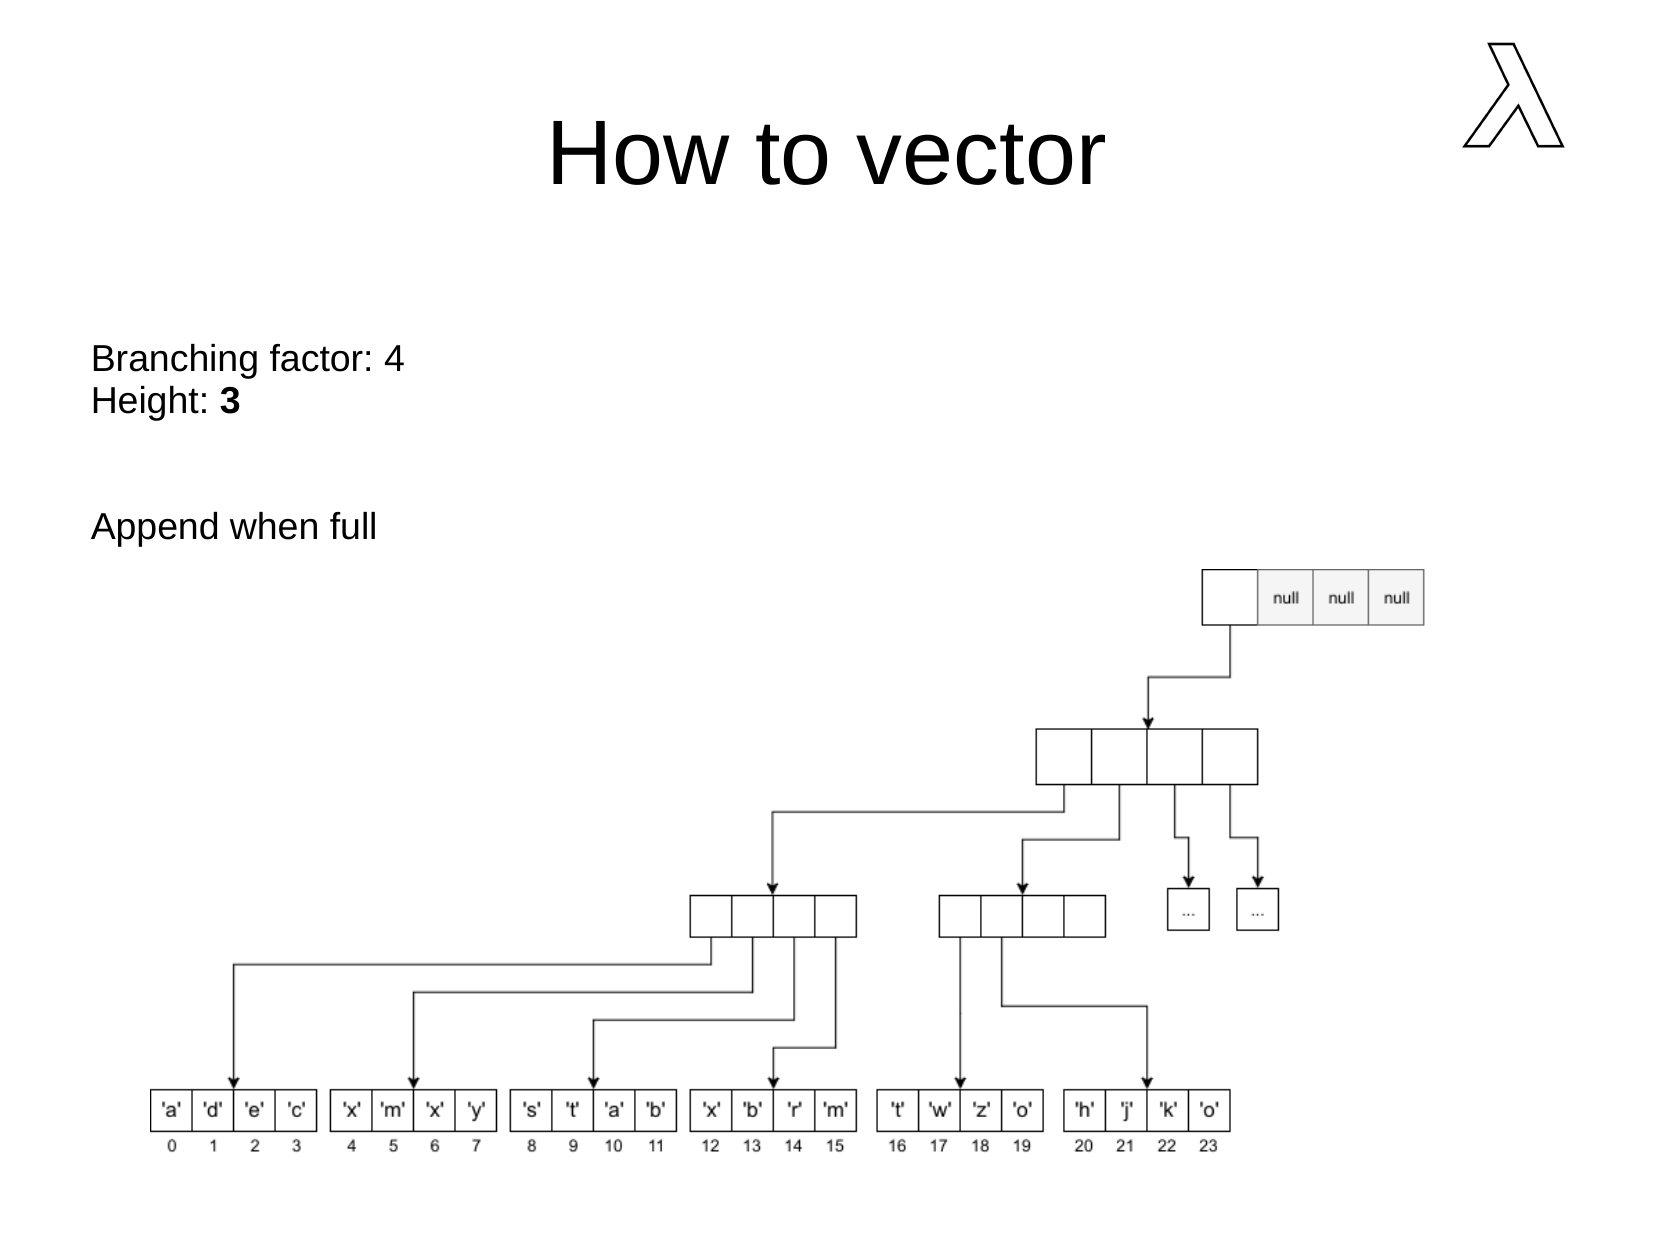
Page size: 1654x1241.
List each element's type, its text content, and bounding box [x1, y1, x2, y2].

picture [1440, 40, 1587, 151]
title How to vector [82, 49, 1571, 257]
text_box Branching factor: 4 Height: 3 Append when full [76, 330, 421, 555]
picture [150, 569, 1426, 1160]
